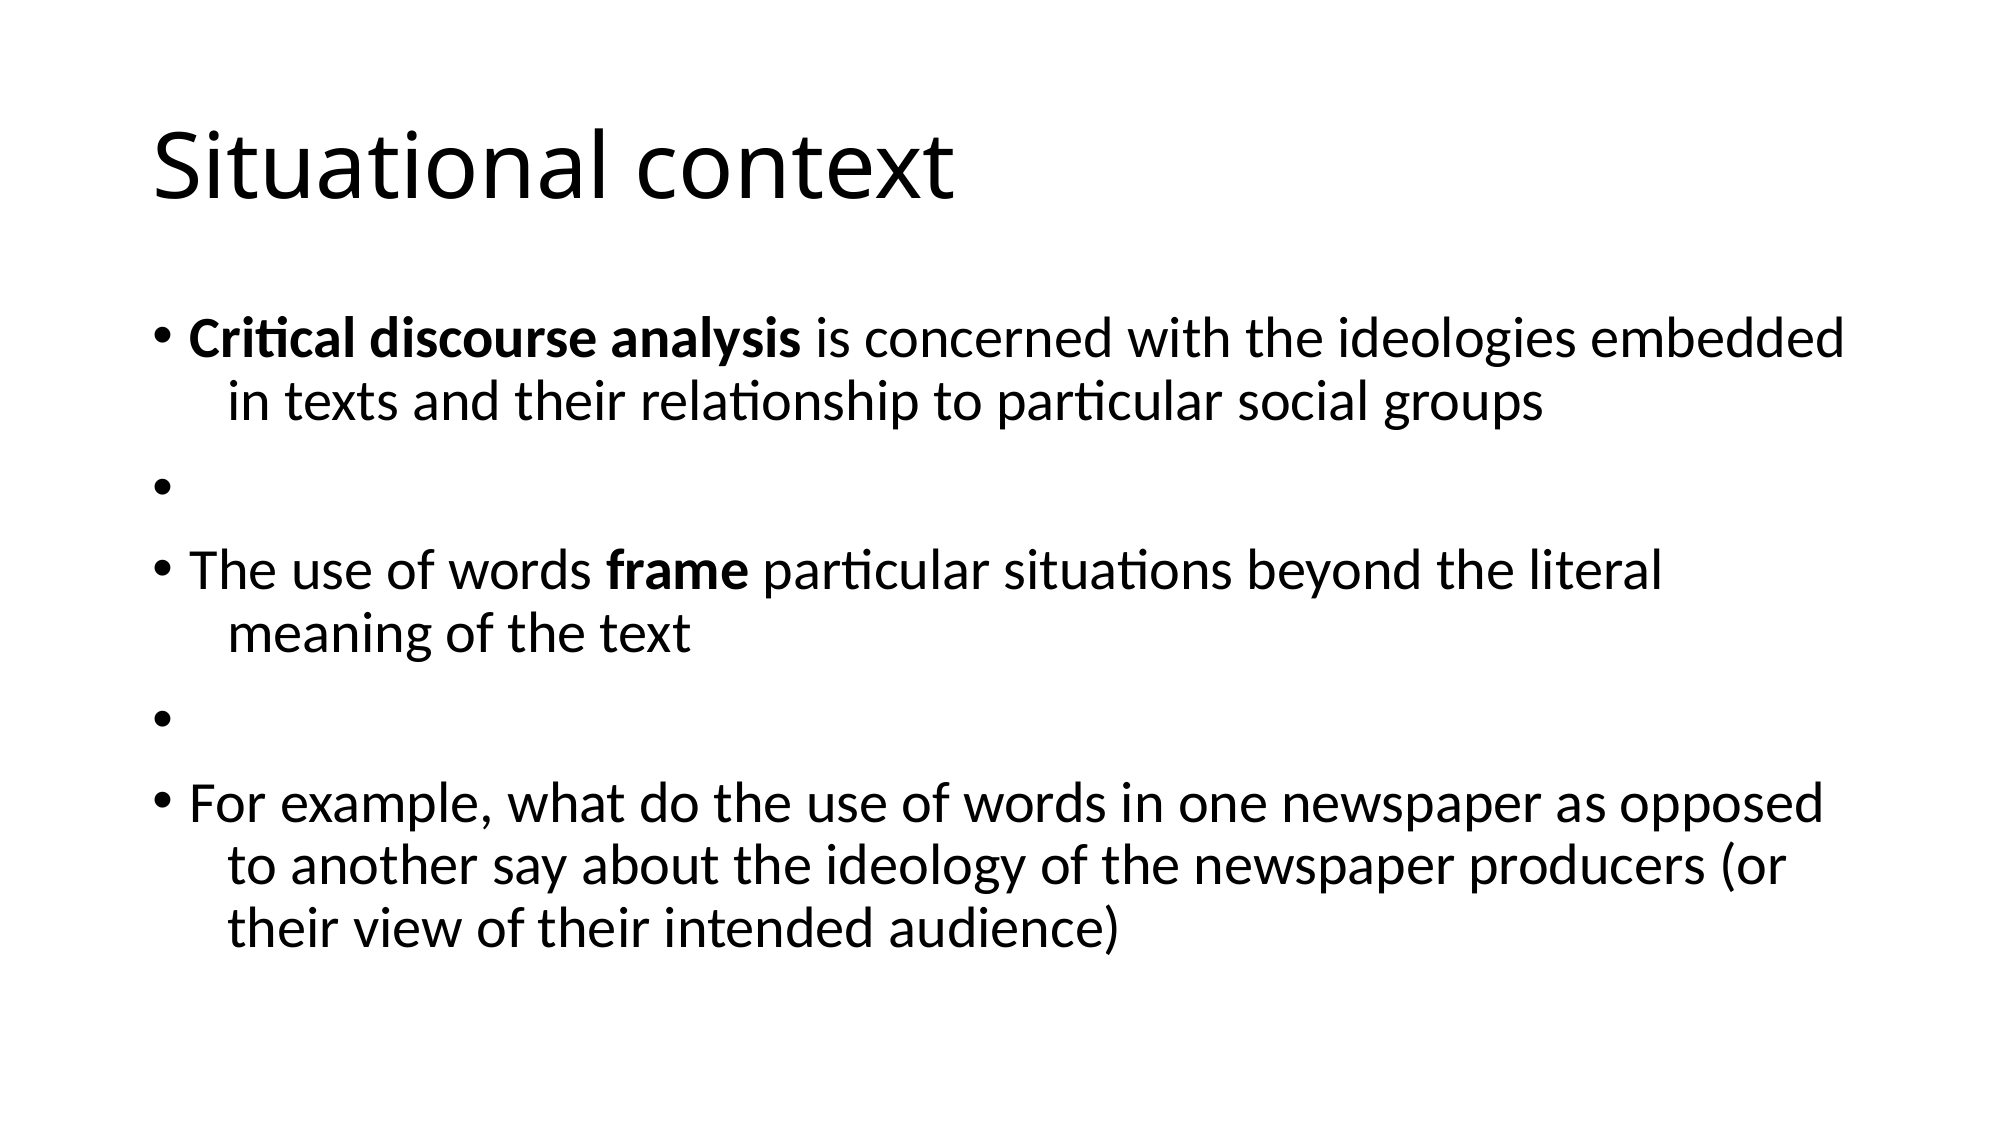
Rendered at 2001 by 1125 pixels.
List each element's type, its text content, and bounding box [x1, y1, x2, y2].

list Critical discourse analysis is concerned with the ideologies embedded in texts and their relationship to particular social groups The use of words frame particular situations beyond the literal meaning of the text For example, what do the use of words in one newspaper as opposed to another say about the ideology of the newspaper producers (or their view of their intended audience) [137, 299, 1863, 1014]
title Situational context [137, 59, 1863, 278]
